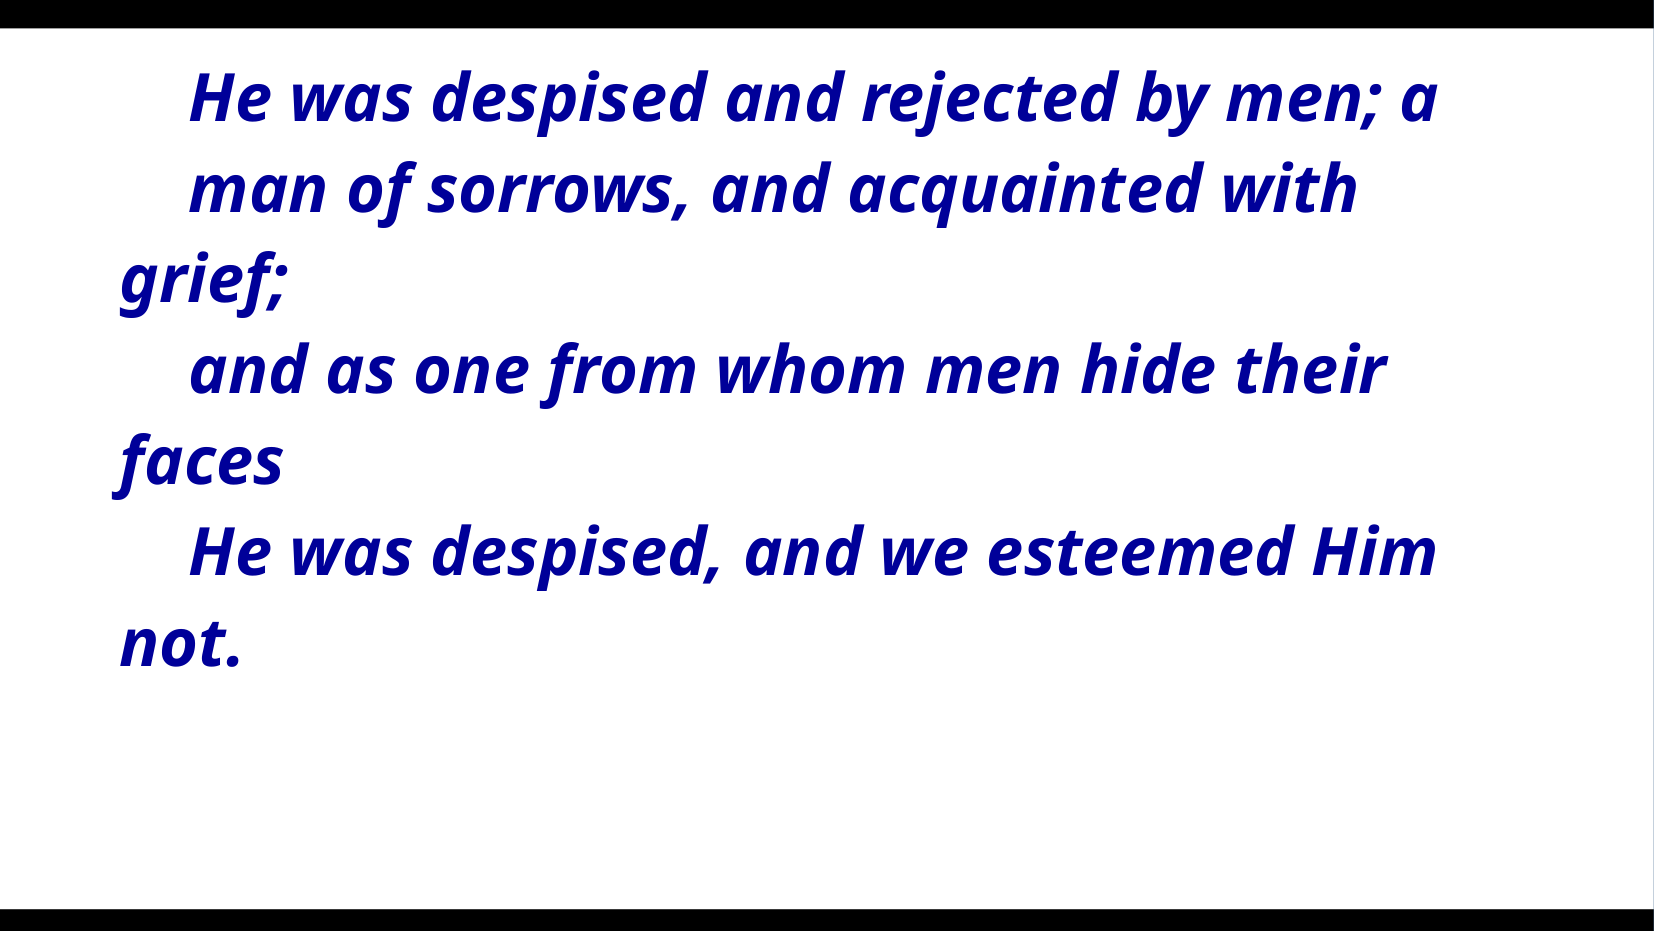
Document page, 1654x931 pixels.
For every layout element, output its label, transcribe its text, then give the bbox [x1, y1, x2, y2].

picture [0, 0, 1654, 931]
text_box He was despised and rejected by men; a man of sorrows, and acquainted with grief; and as one from whom men hide their faces He was despised, and we esteemed Him not. [105, 42, 1546, 413]
